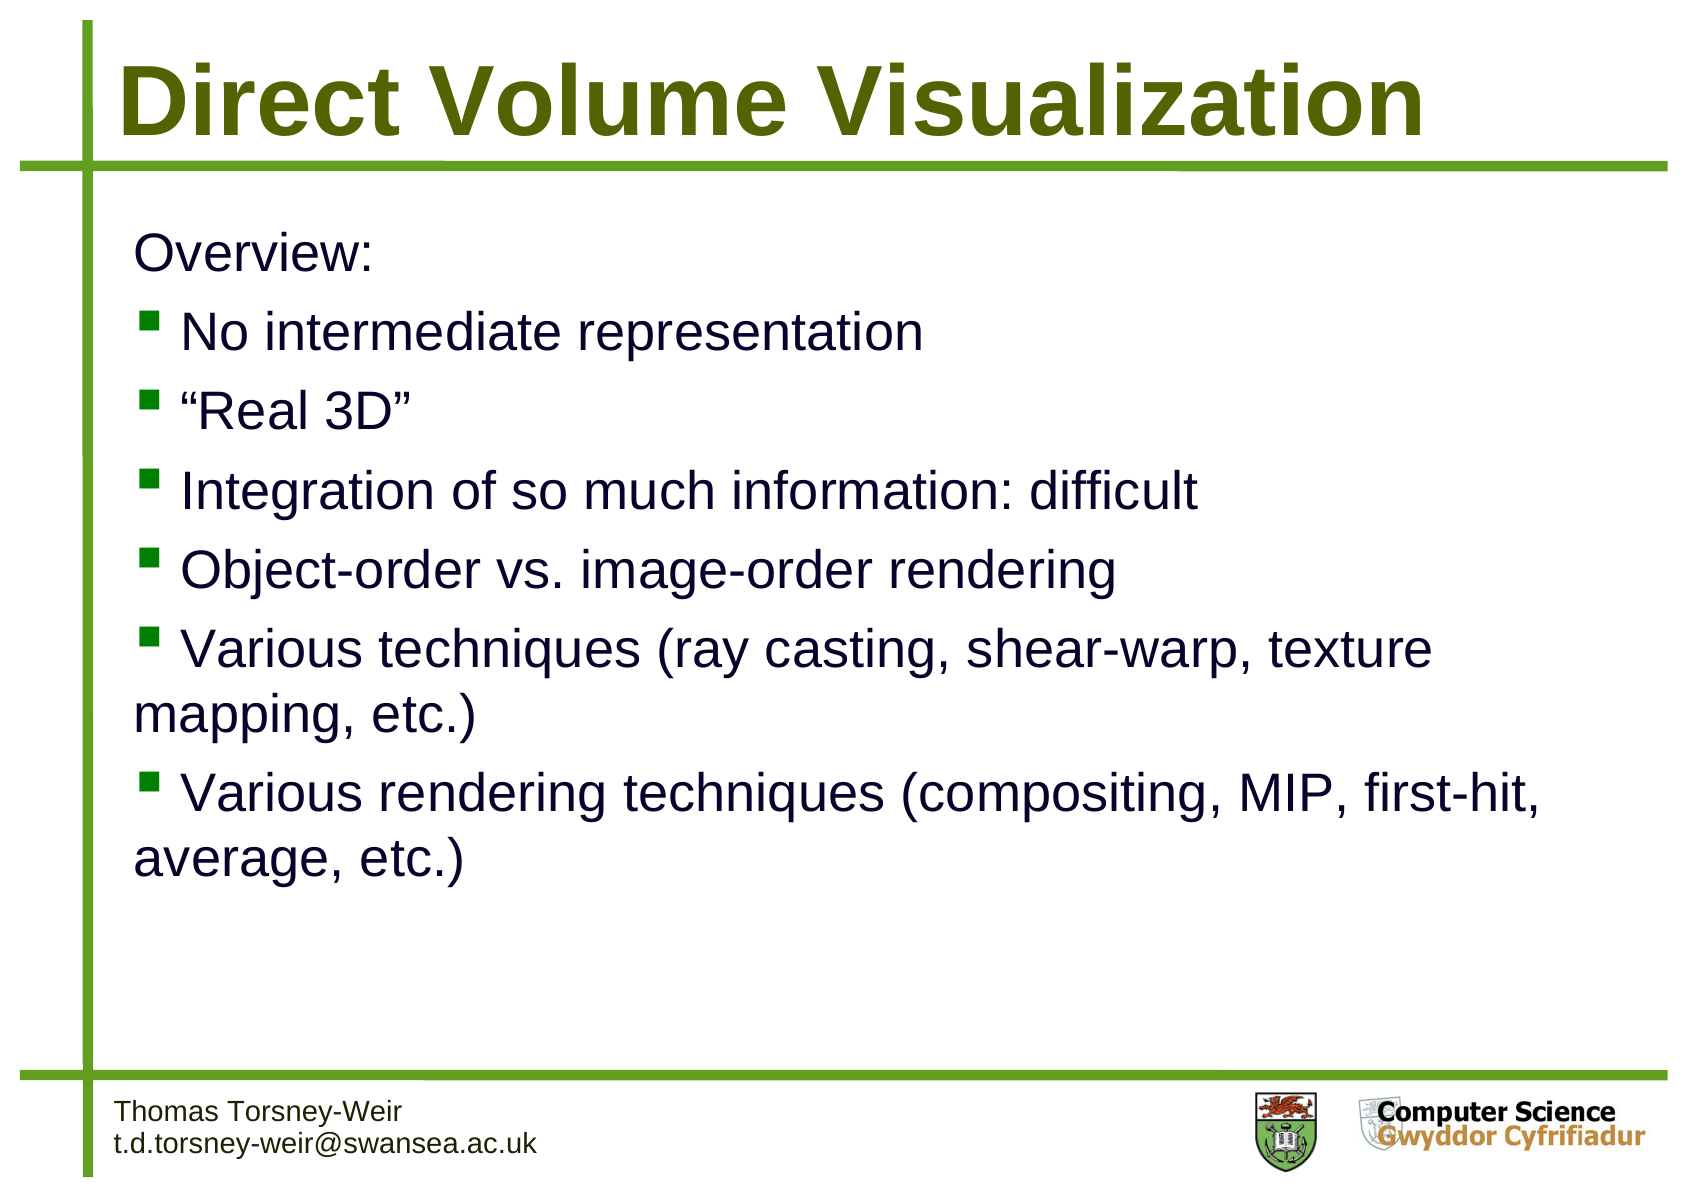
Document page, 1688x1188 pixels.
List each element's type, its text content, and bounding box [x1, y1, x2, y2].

list Overview: No intermediate representation “Real 3D” Integration of so much information: difficult Object-order vs. image-order rendering Various techniques (ray casting, shear-warp, texture mapping, etc.) Various rendering techniques (compositing, MIP, first-hit, average, etc.) [117, 209, 1624, 1060]
picture [1240, 1092, 1654, 1173]
title Direct Volume Visualization [101, 29, 1666, 166]
